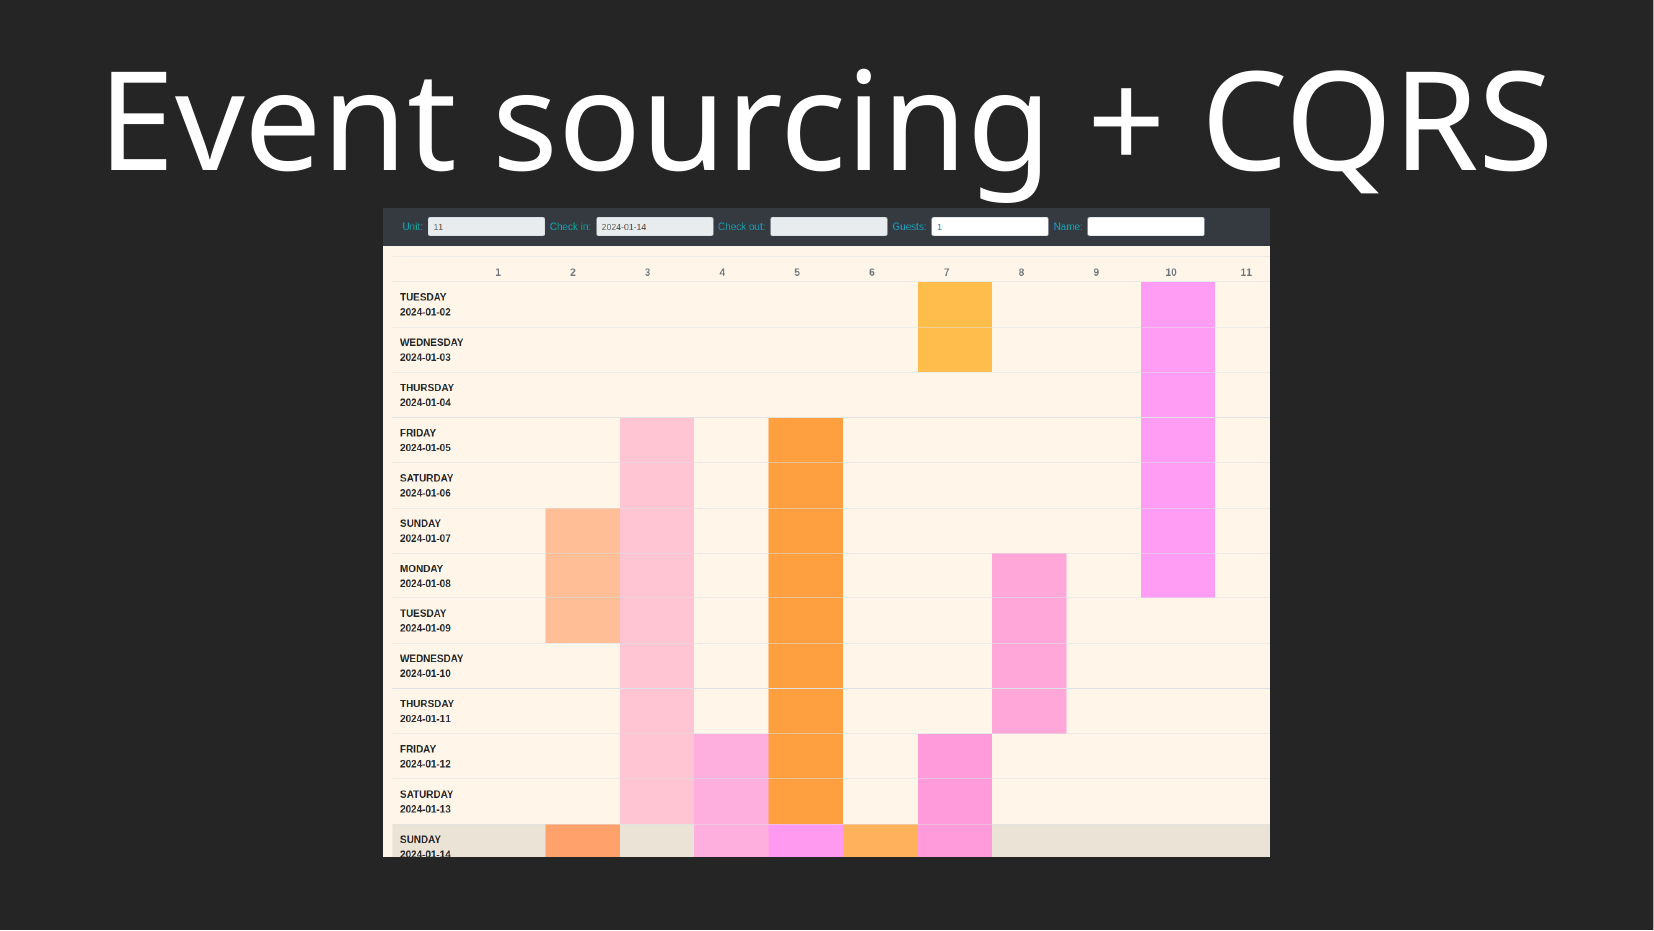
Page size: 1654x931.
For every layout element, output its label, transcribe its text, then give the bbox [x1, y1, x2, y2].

picture [383, 208, 1270, 857]
title Event sourcing + CQRS [82, 10, 1571, 225]
